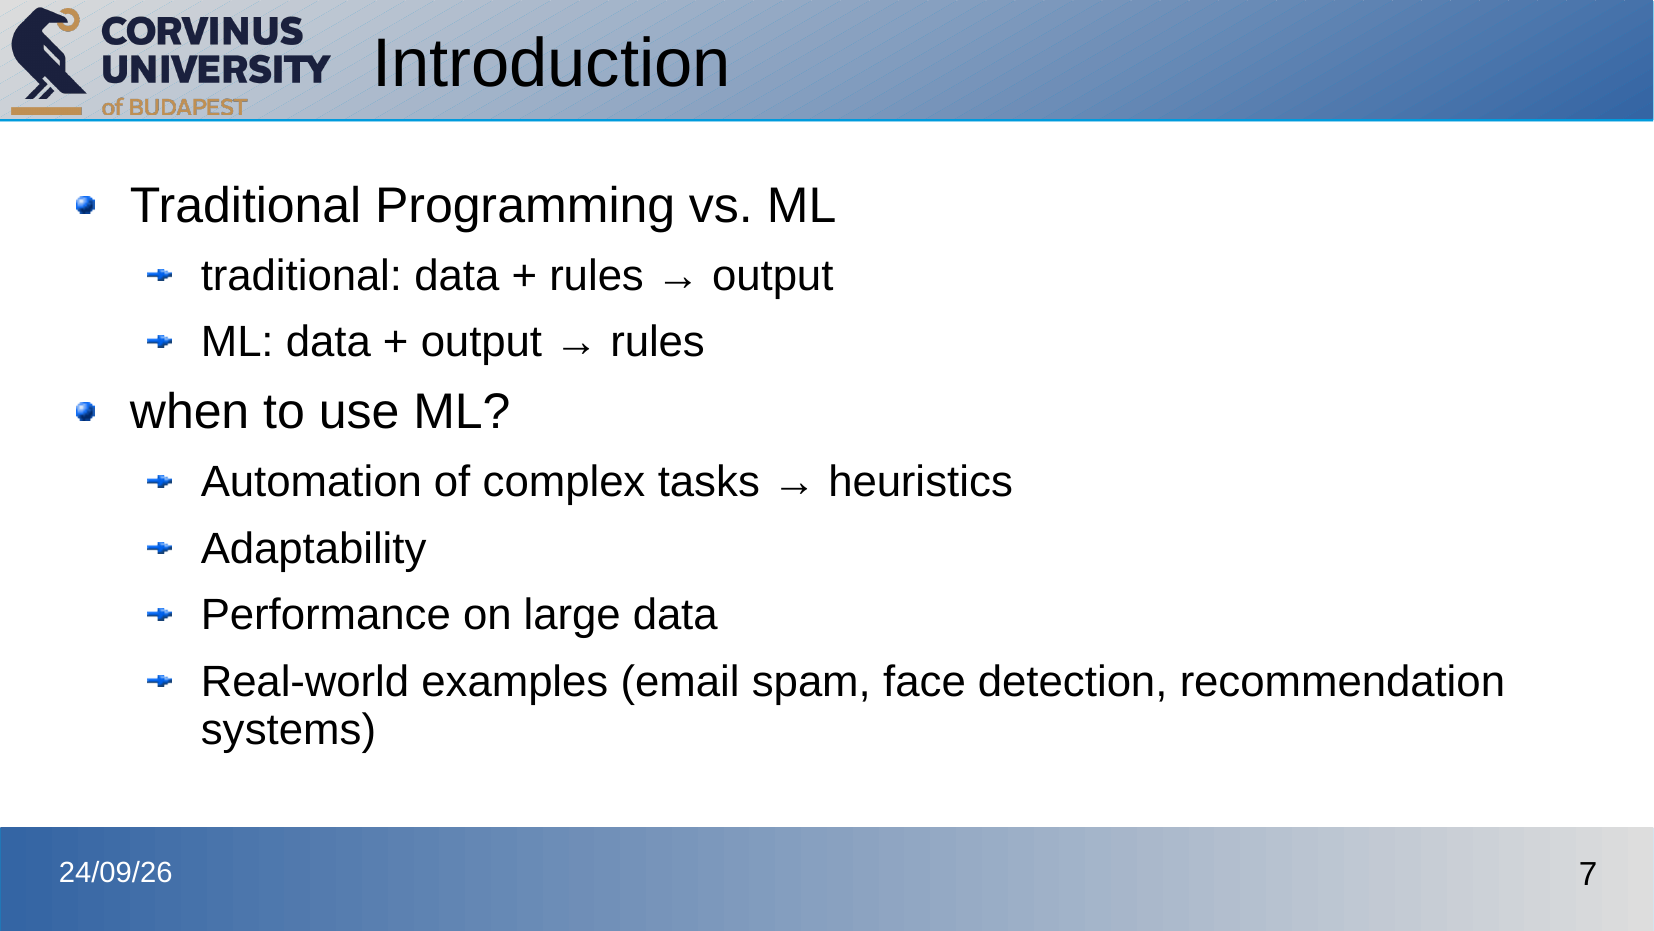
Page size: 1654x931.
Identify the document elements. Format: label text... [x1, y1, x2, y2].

title Introduction [372, 23, 1625, 103]
picture [11, 7, 331, 115]
list Traditional Programming vs. ML traditional: data + rules → output ML: data + output → rules when to use ML? Automation of complex tasks → heuristics Adaptability Performance on large data Real-world examples (email spam, face detection, recommendation systems) [59, 177, 1595, 768]
